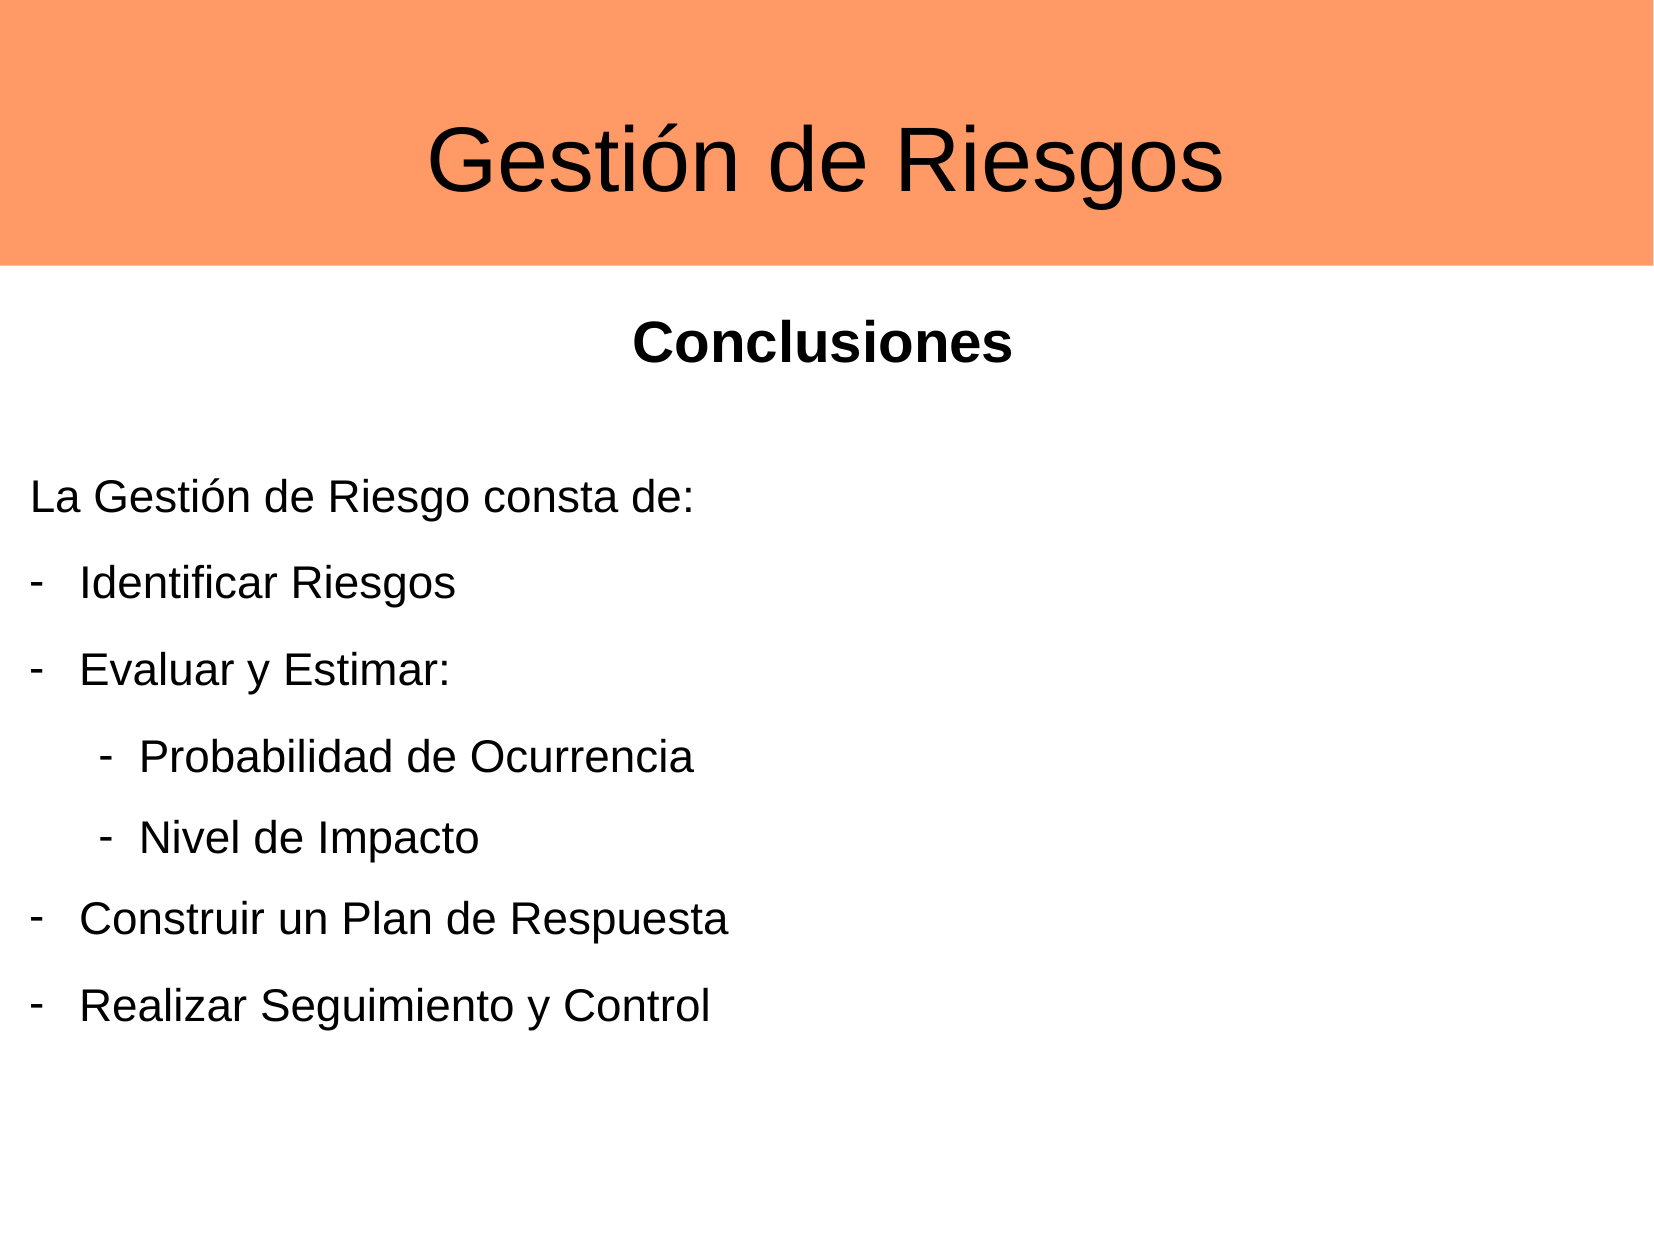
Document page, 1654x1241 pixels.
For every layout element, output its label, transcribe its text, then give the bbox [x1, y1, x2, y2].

text_box [0, 0, 1654, 266]
text_box Gestión de Riesgos [82, 56, 1571, 249]
text_box Conclusiones La Gestión de Riesgo consta de: Identificar Riesgos Evaluar y Estimar: Probabilidad de Ocurrencia Nivel de Impacto Construir un Plan de Respuesta Realizar Seguimiento y Control [23, 301, 1618, 1241]
